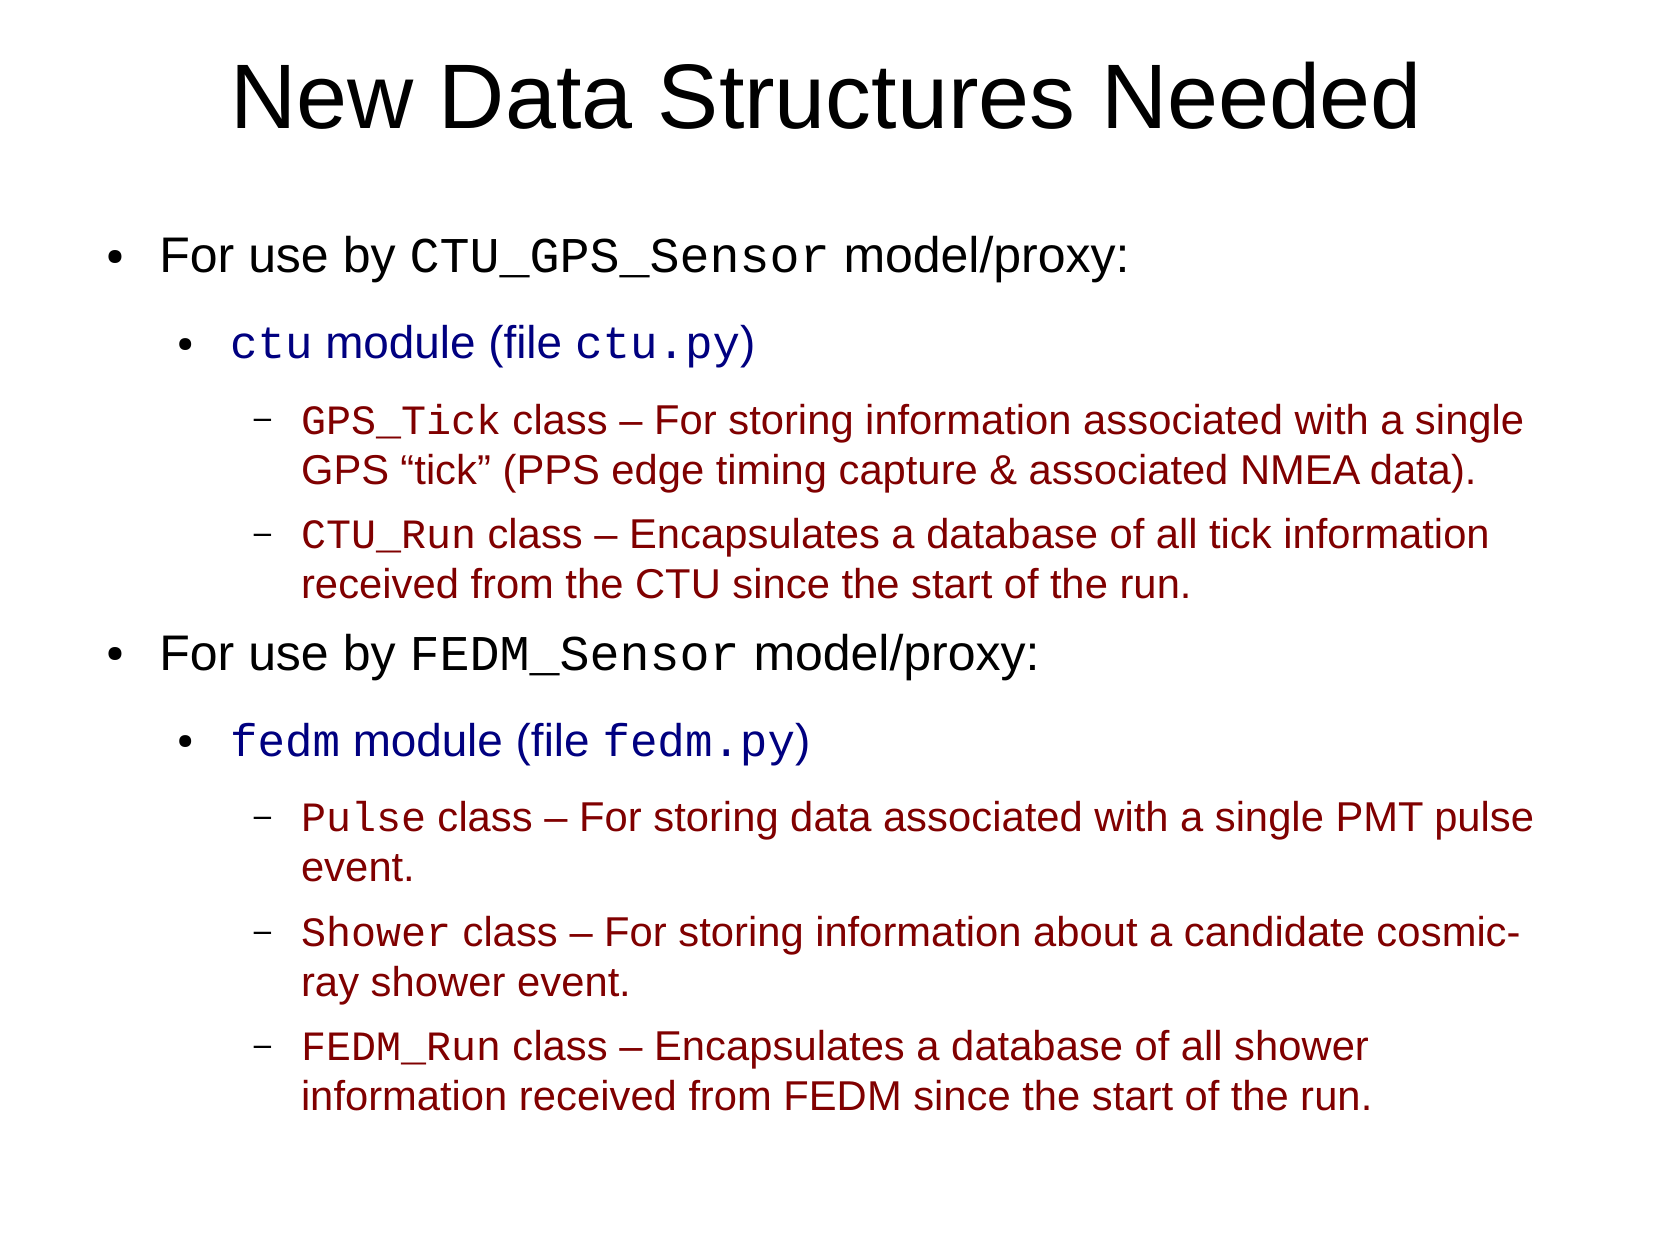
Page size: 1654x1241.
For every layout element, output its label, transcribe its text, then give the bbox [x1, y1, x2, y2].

title New Data Structures Needed [82, 45, 1571, 149]
list For use by CTU_GPS_Sensor model/proxy: ctu module (file ctu.py) GPS_Tick class – For storing information associated with a single GPS “tick” (PPS edge timing capture & associated NMEA data). CTU_Run class – Encapsulates a database of all tick information received from the CTU since the start of the run. For use by FEDM_Sensor model/proxy: fedm module (file fedm.py) Pulse class – For storing data associated with a single PMT pulse event. Shower class – For storing information about a candidate cosmic-ray shower event. FEDM_Run class – Encapsulates a database of all shower information received from FEDM since the start of the run. [88, 227, 1577, 1108]
